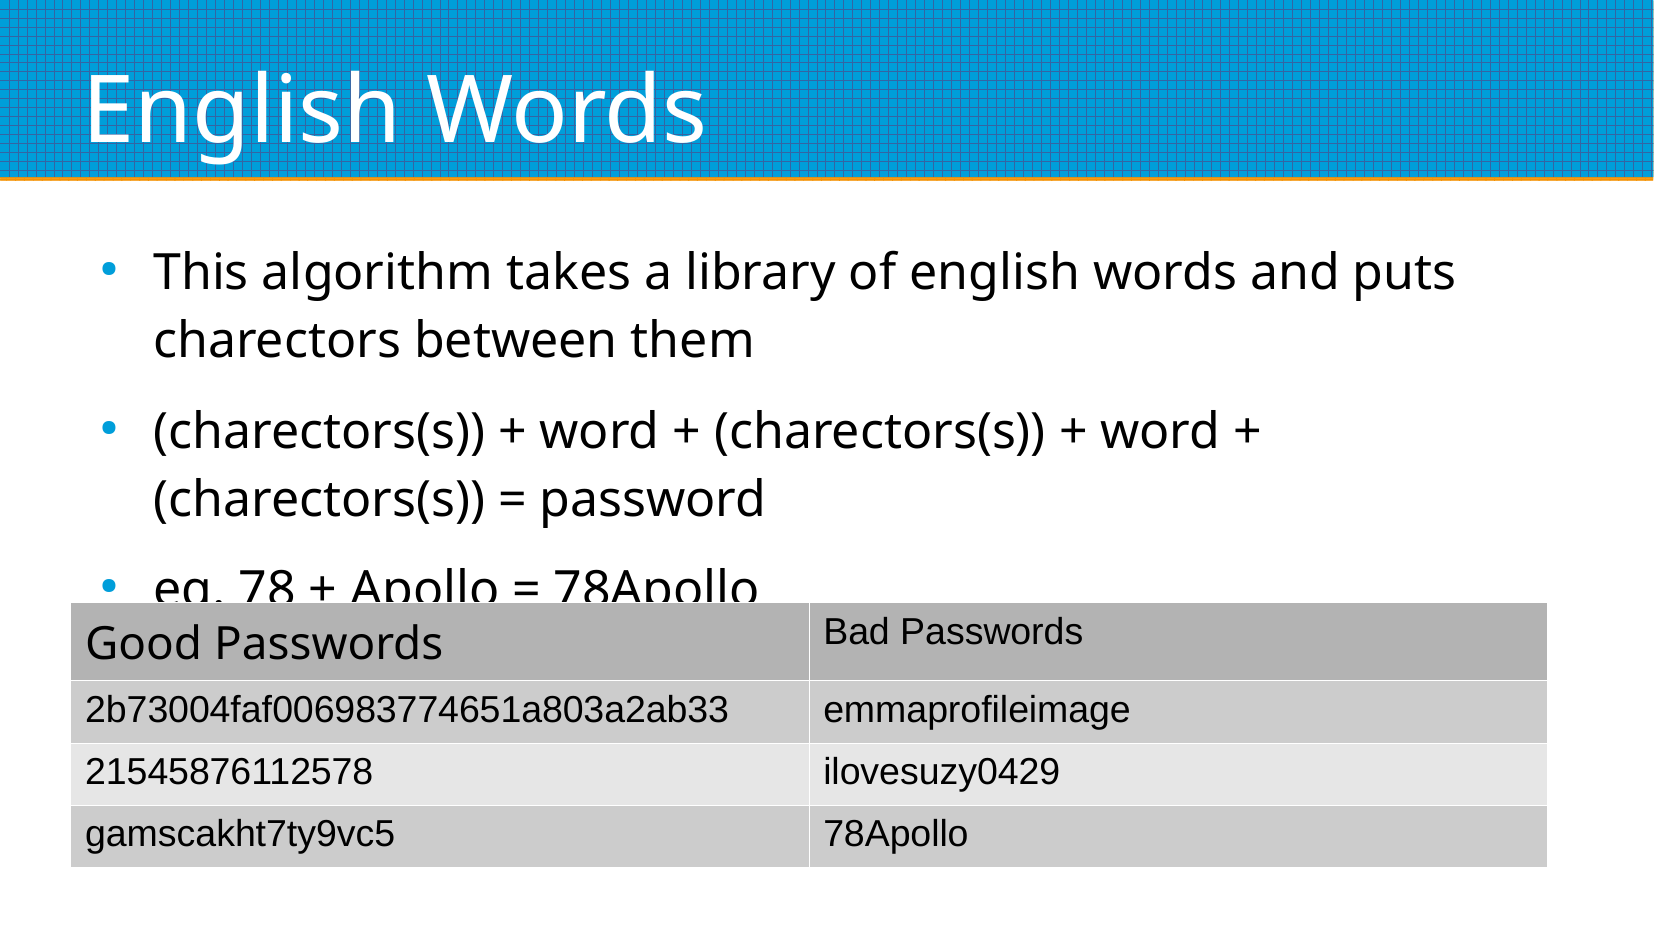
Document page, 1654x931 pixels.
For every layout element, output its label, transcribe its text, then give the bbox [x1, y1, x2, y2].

list This algorithm takes a library of english words and puts charectors between them (charectors(s)) + word + (charectors(s)) + word + (charectors(s)) = password eg. 78 + Apollo = 78Apollo [82, 236, 1563, 811]
title English Words [82, 14, 1571, 171]
table_cell 2b73004faf006983774651a803a2ab33 [71, 681, 809, 743]
table_cell gamscakht7ty9vc5 [71, 806, 809, 867]
table_header Good Passwords [71, 603, 809, 680]
table_header Bad Passwords [810, 603, 1547, 680]
table_cell 78Apollo [810, 806, 1547, 867]
table_cell 21545876112578 [71, 744, 809, 805]
table_cell emmaprofileimage [810, 681, 1547, 743]
table_cell ilovesuzy0429 [810, 744, 1547, 805]
